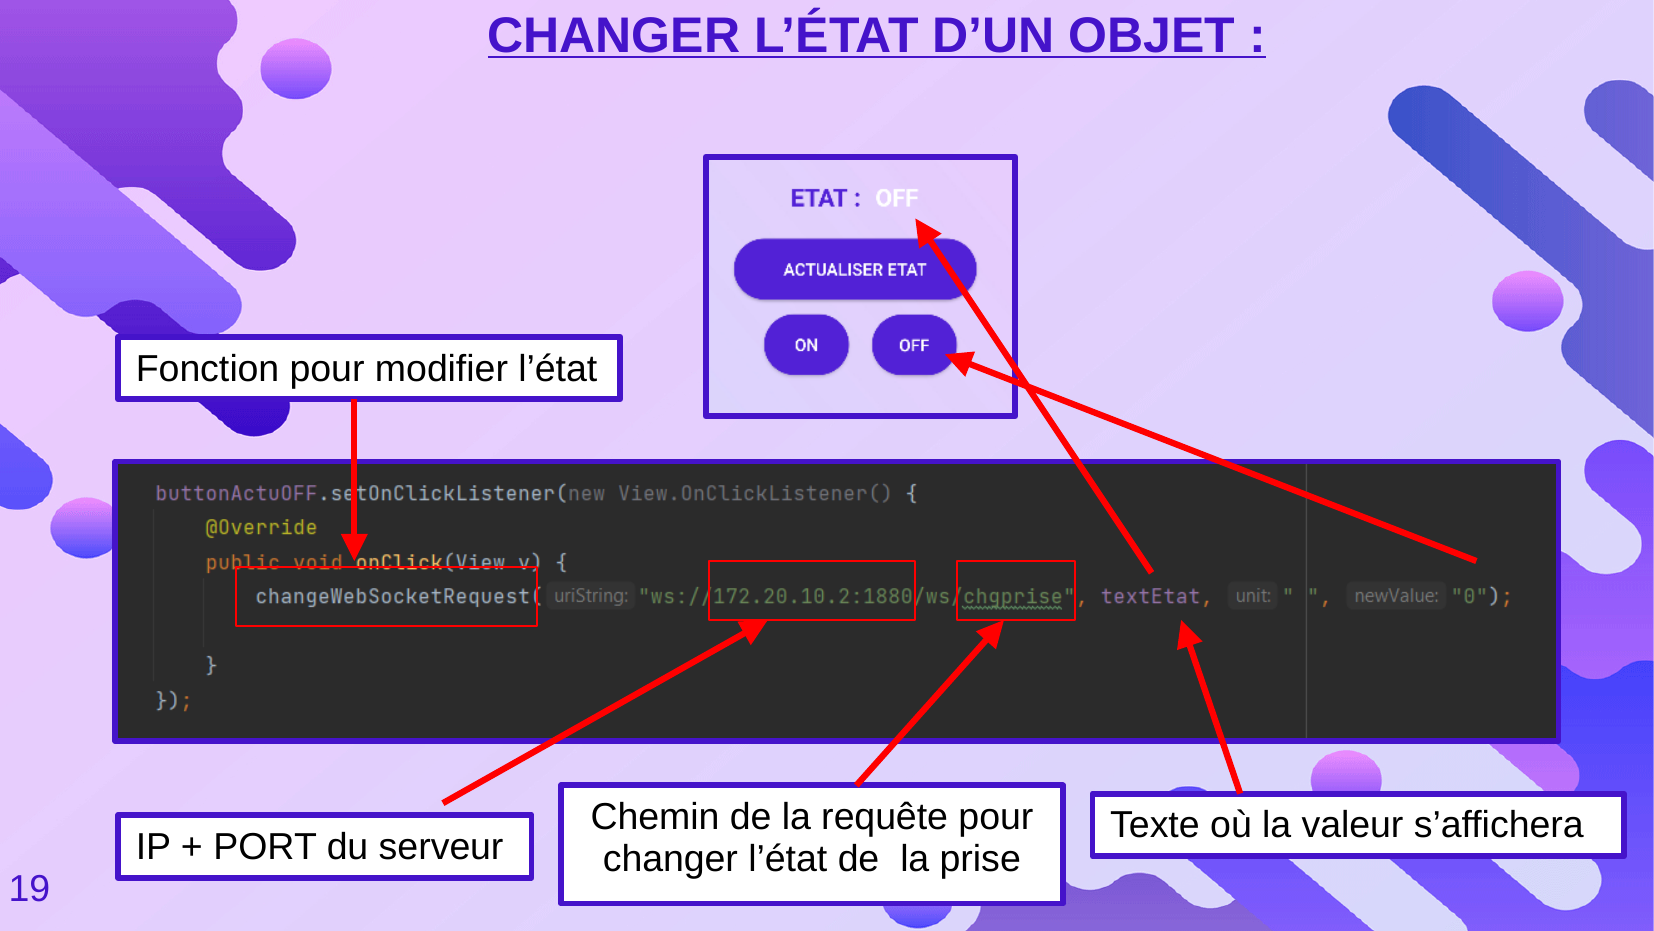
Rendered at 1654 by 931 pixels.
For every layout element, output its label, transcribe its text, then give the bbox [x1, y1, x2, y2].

text_box CHANGER L’ÉTAT D’UN OBJET : [360, 0, 1394, 71]
text_box Chemin de la requête pour changer l’état de la prise [561, 785, 1063, 904]
picture [0, 0, 1654, 931]
text_box IP + PORT du serveur [118, 814, 532, 878]
text_box 19 [0, 860, 66, 931]
text_box Fonction pour modifier l’état [118, 336, 621, 400]
text_box Texte où la valeur s’affichera [1092, 793, 1625, 857]
